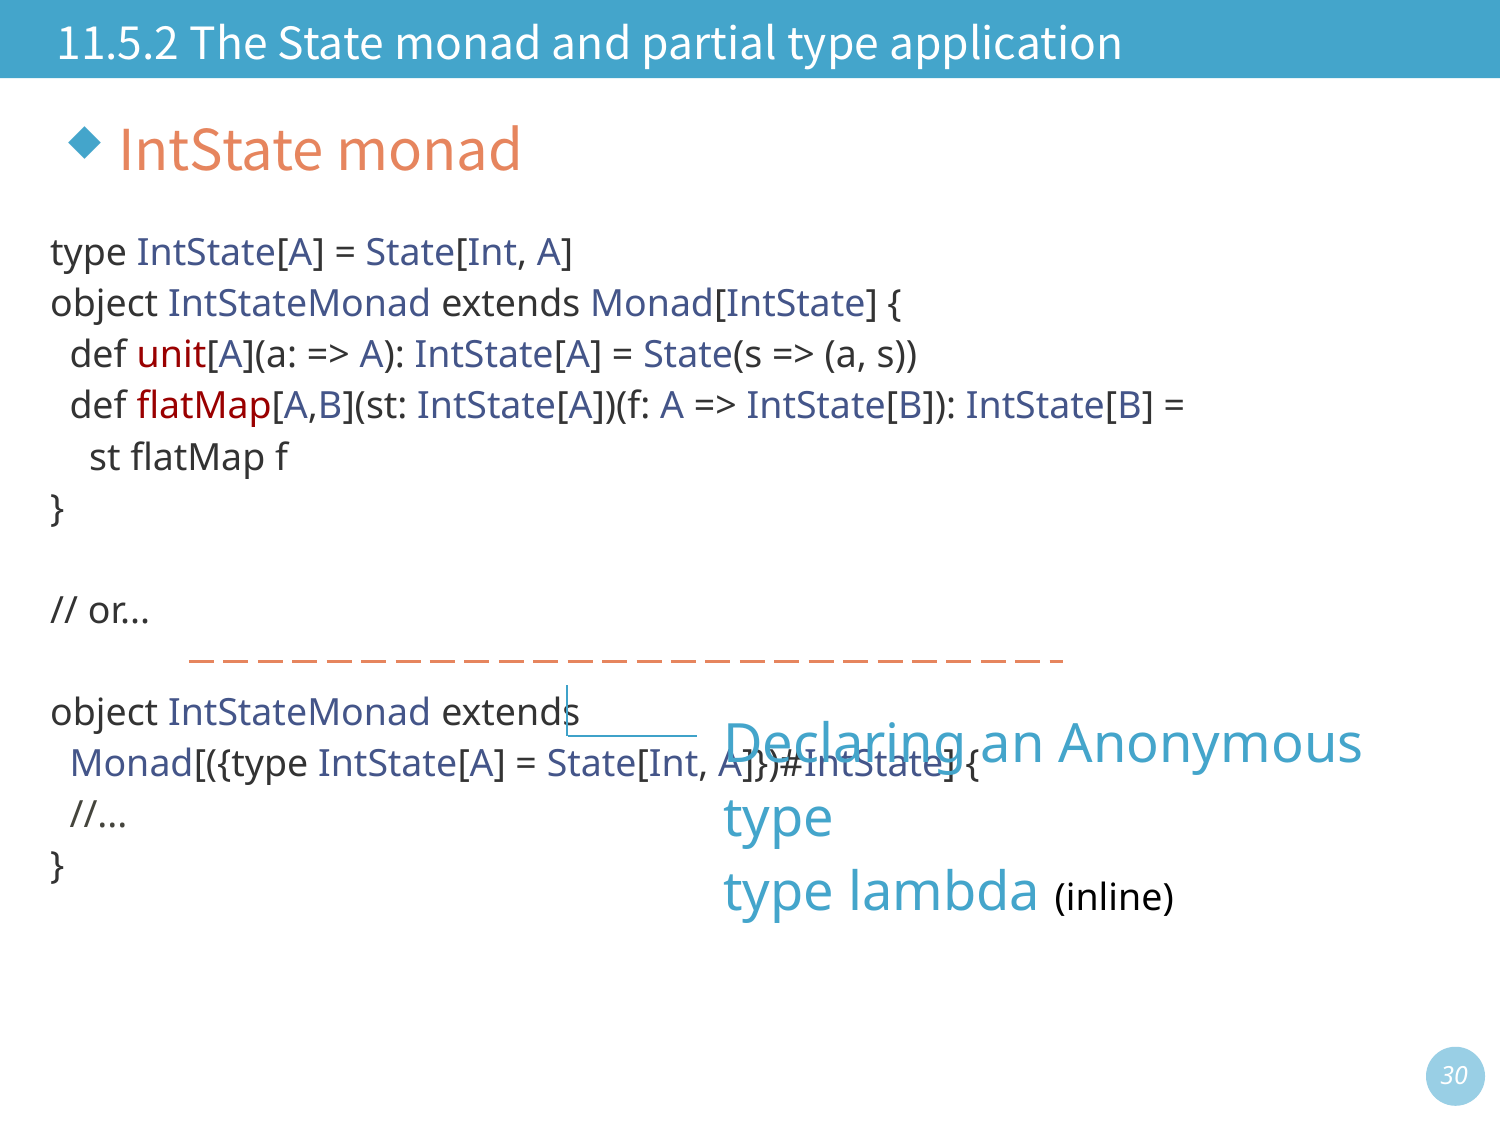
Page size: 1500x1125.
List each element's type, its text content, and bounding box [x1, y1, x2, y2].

text_box Declaring an Anonymous type type lambda (inline) [708, 696, 1441, 821]
title 11.5.2 The State monad and partial type application [41, 7, 1392, 76]
list IntState monad [49, 106, 1400, 189]
slide_number <number> [1424, 1046, 1484, 1107]
text_box type IntState[A] = State[Int, A] object IntStateMonad extends Monad[IntState] { def unit[A](a: => A): IntState[A] = State(s => (a, s)) def flatMap[A,B](st: IntState[A])(f: A => IntState[B]): IntState[B] = st flatMap f } // or... object IntStateMonad extends Monad[({type IntState[A] = State[Int, A]})#IntState] { //... } [35, 218, 1489, 741]
